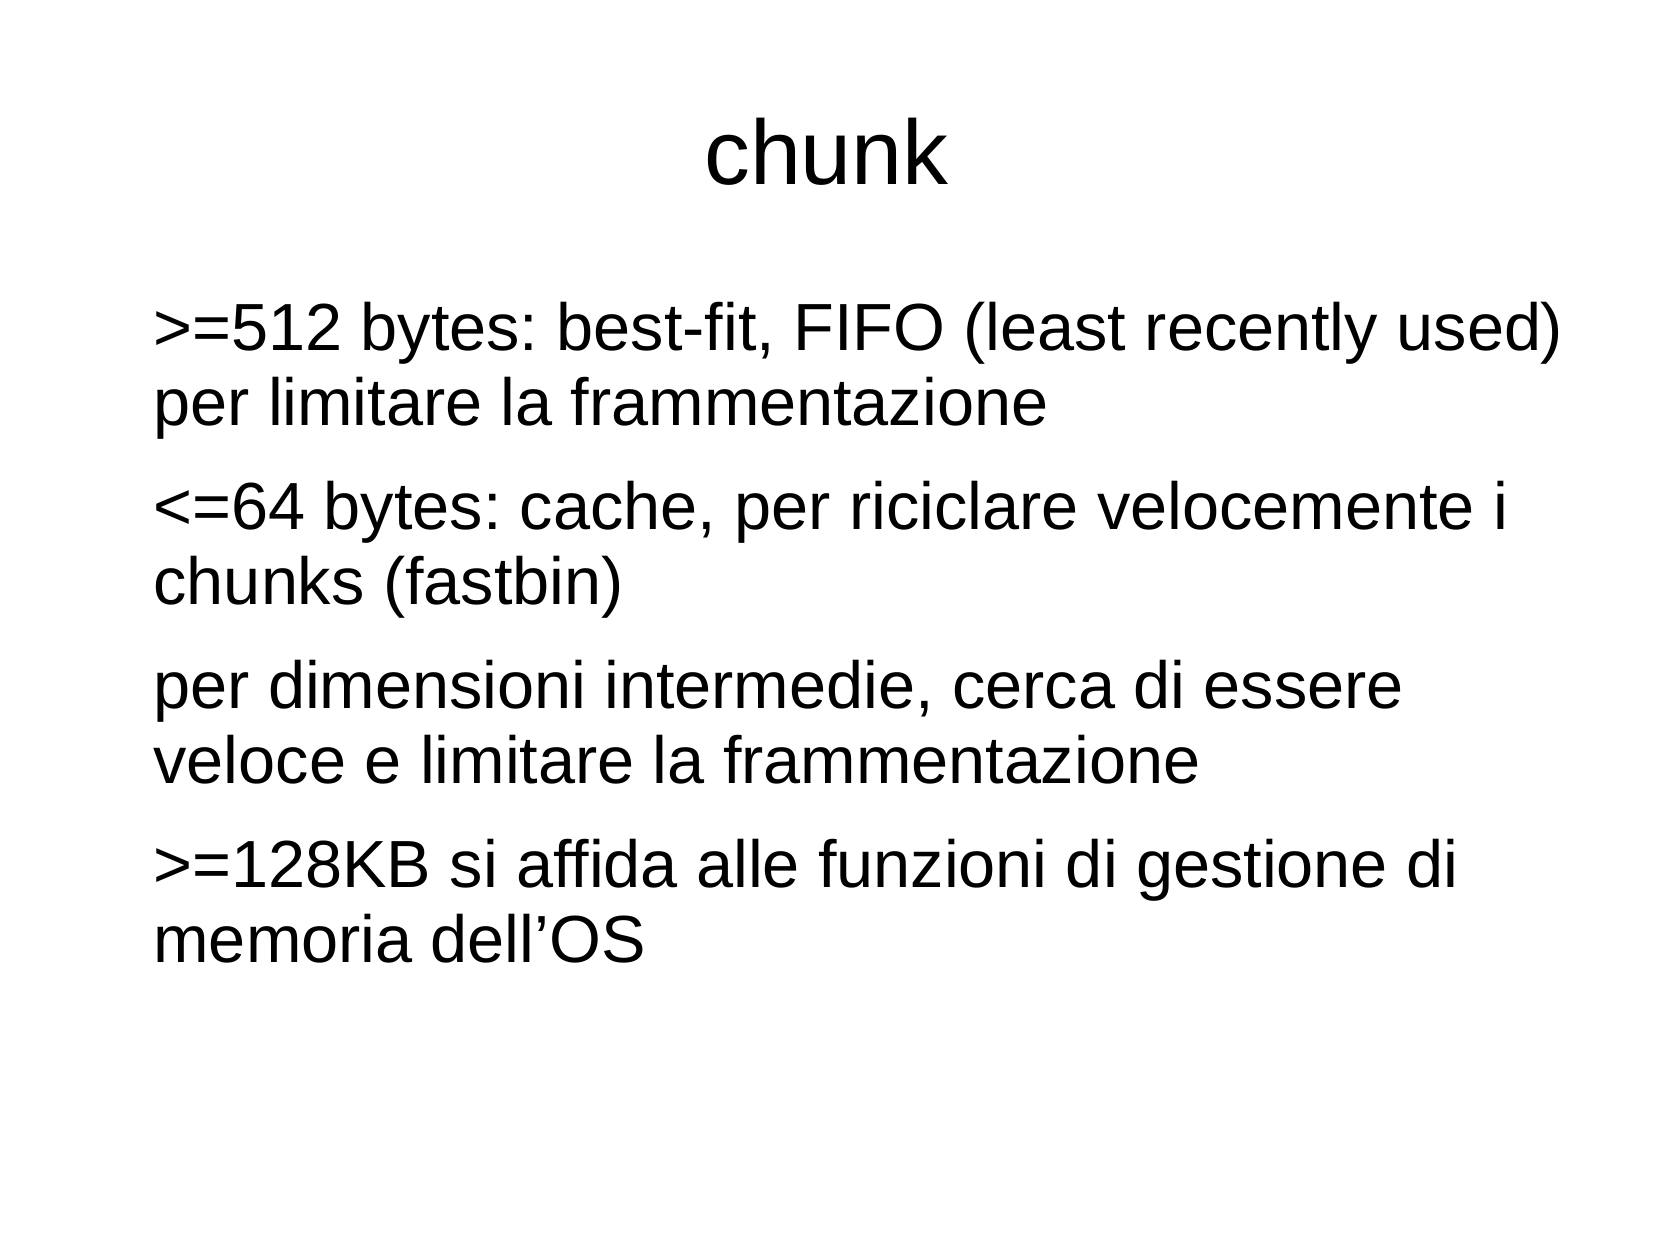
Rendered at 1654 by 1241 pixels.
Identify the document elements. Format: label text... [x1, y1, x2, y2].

list >=512 bytes: best-fit, FIFO (least recently used) per limitare la frammentazione <=64 bytes: cache, per riciclare velocemente i chunks (fastbin) per dimensioni intermedie, cerca di essere veloce e limitare la frammentazione >=128KB si affida alle funzioni di gestione di memoria dell’OS [82, 290, 1571, 1010]
title chunk [82, 49, 1571, 257]
